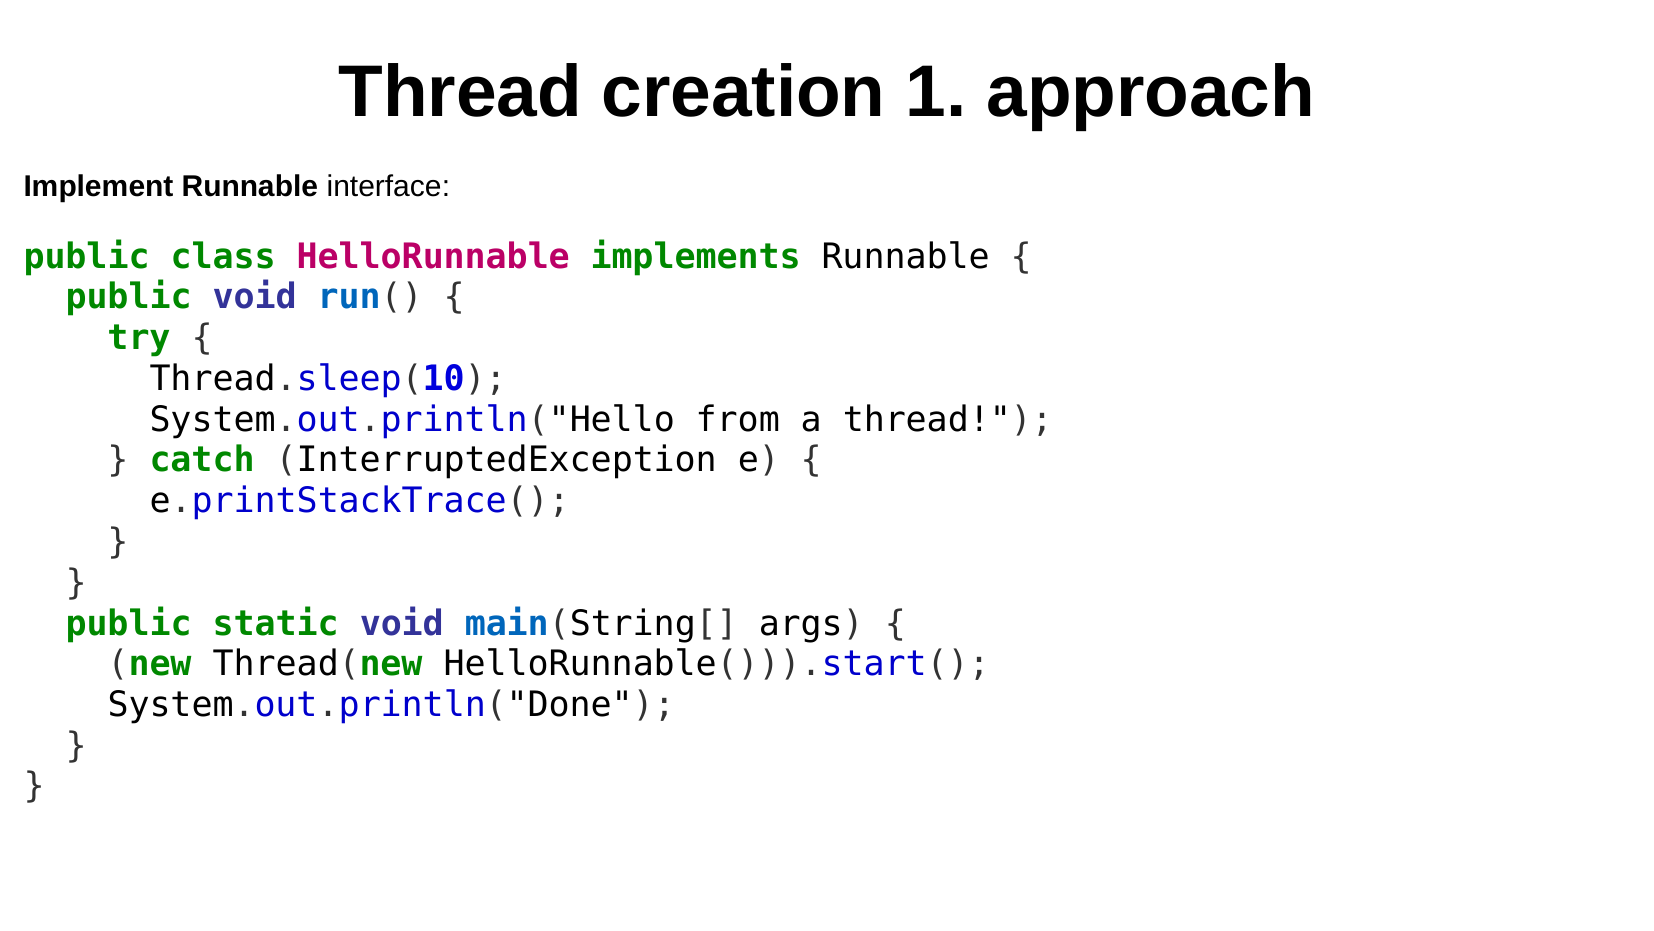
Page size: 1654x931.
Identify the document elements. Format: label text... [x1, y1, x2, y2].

list Implement Runnable interface: public class HelloRunnable implements Runnable { public void run() { try { Thread.sleep(10); System.out.println("Hello from a thread!"); } catch (InterruptedException e) { e.printStackTrace(); } } public static void main(String[] args) { (new Thread(new HelloRunnable())).start(); System.out.println("Done"); } } [23, 168, 1630, 889]
title Thread creation 1. approach [82, 37, 1571, 147]
